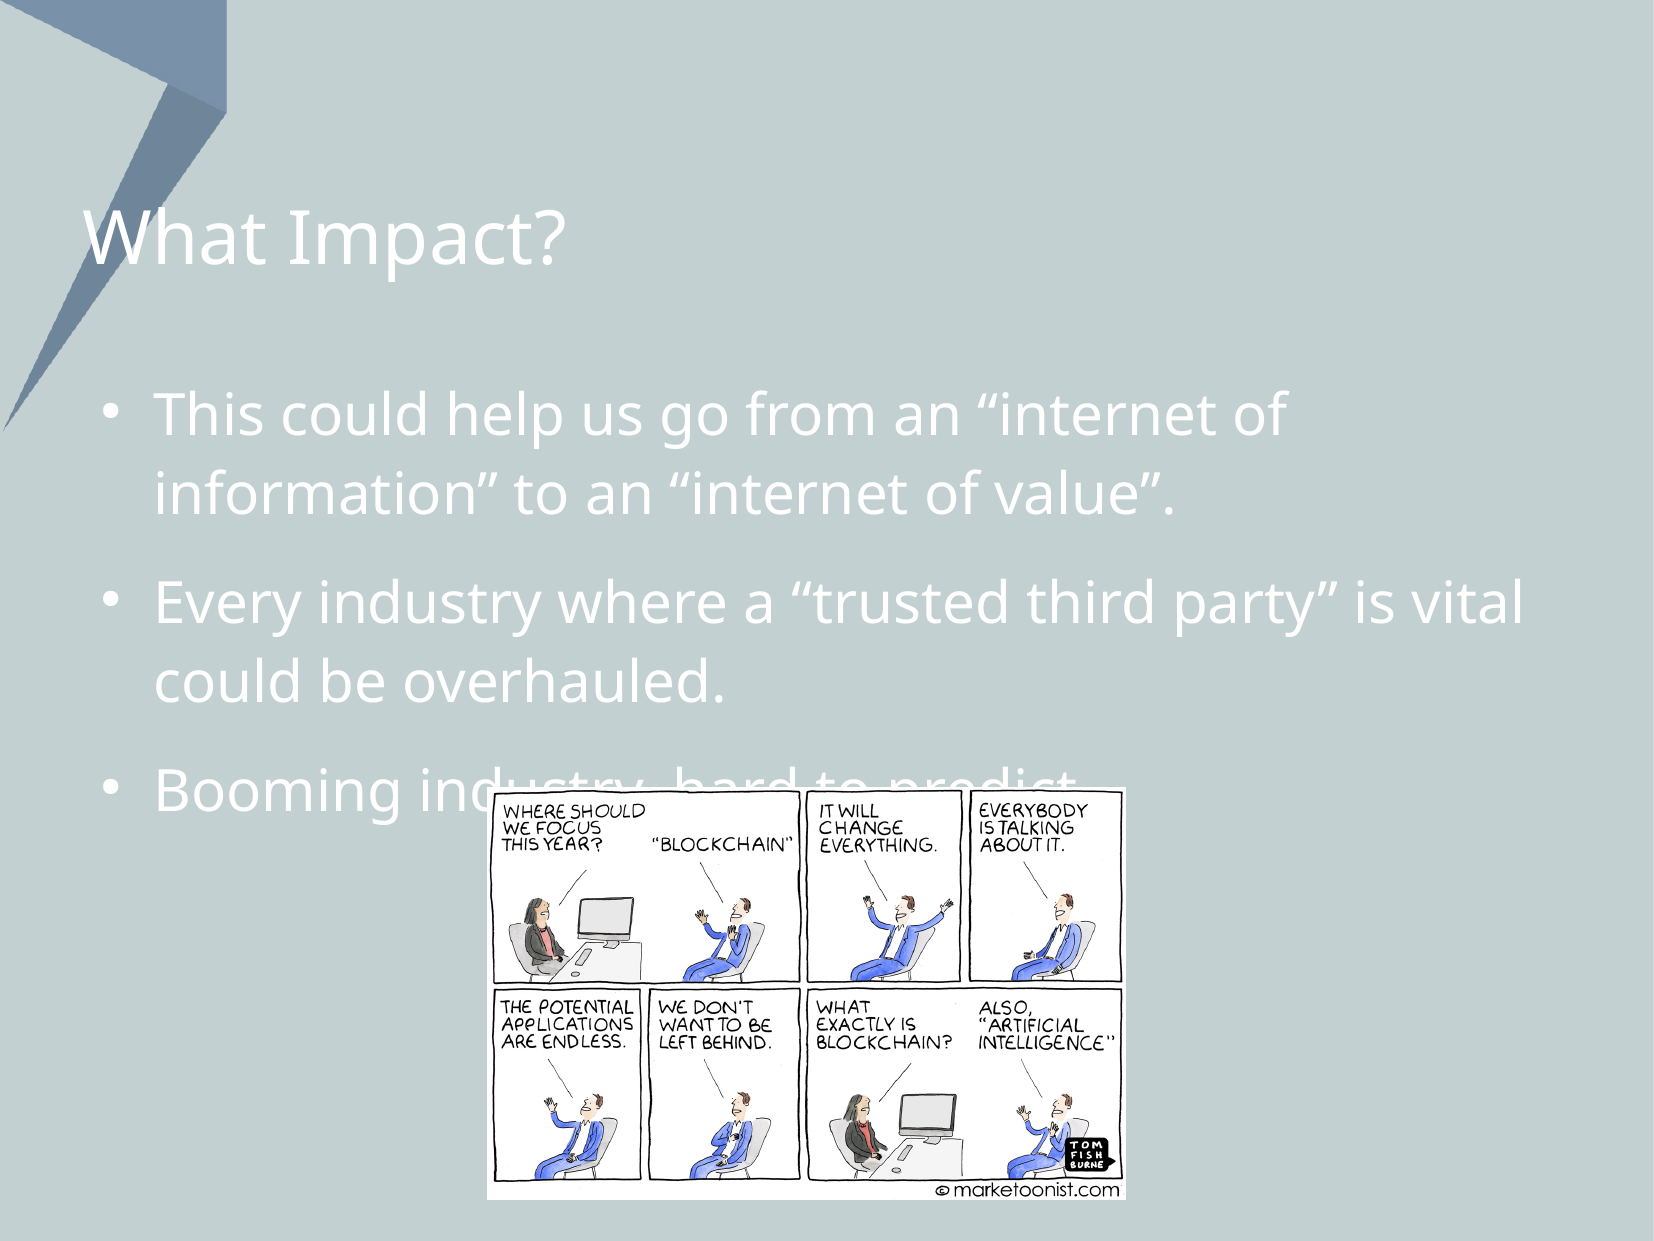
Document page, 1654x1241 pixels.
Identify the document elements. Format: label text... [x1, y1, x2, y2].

list This could help us go from an “internet of information” to an “internet of value”. Every industry where a “trusted third party” is vital could be overhauled. Booming industry, hard to predict. [82, 372, 1571, 1093]
title What Impact? [82, 132, 1571, 340]
picture [0, 0, 1654, 1241]
